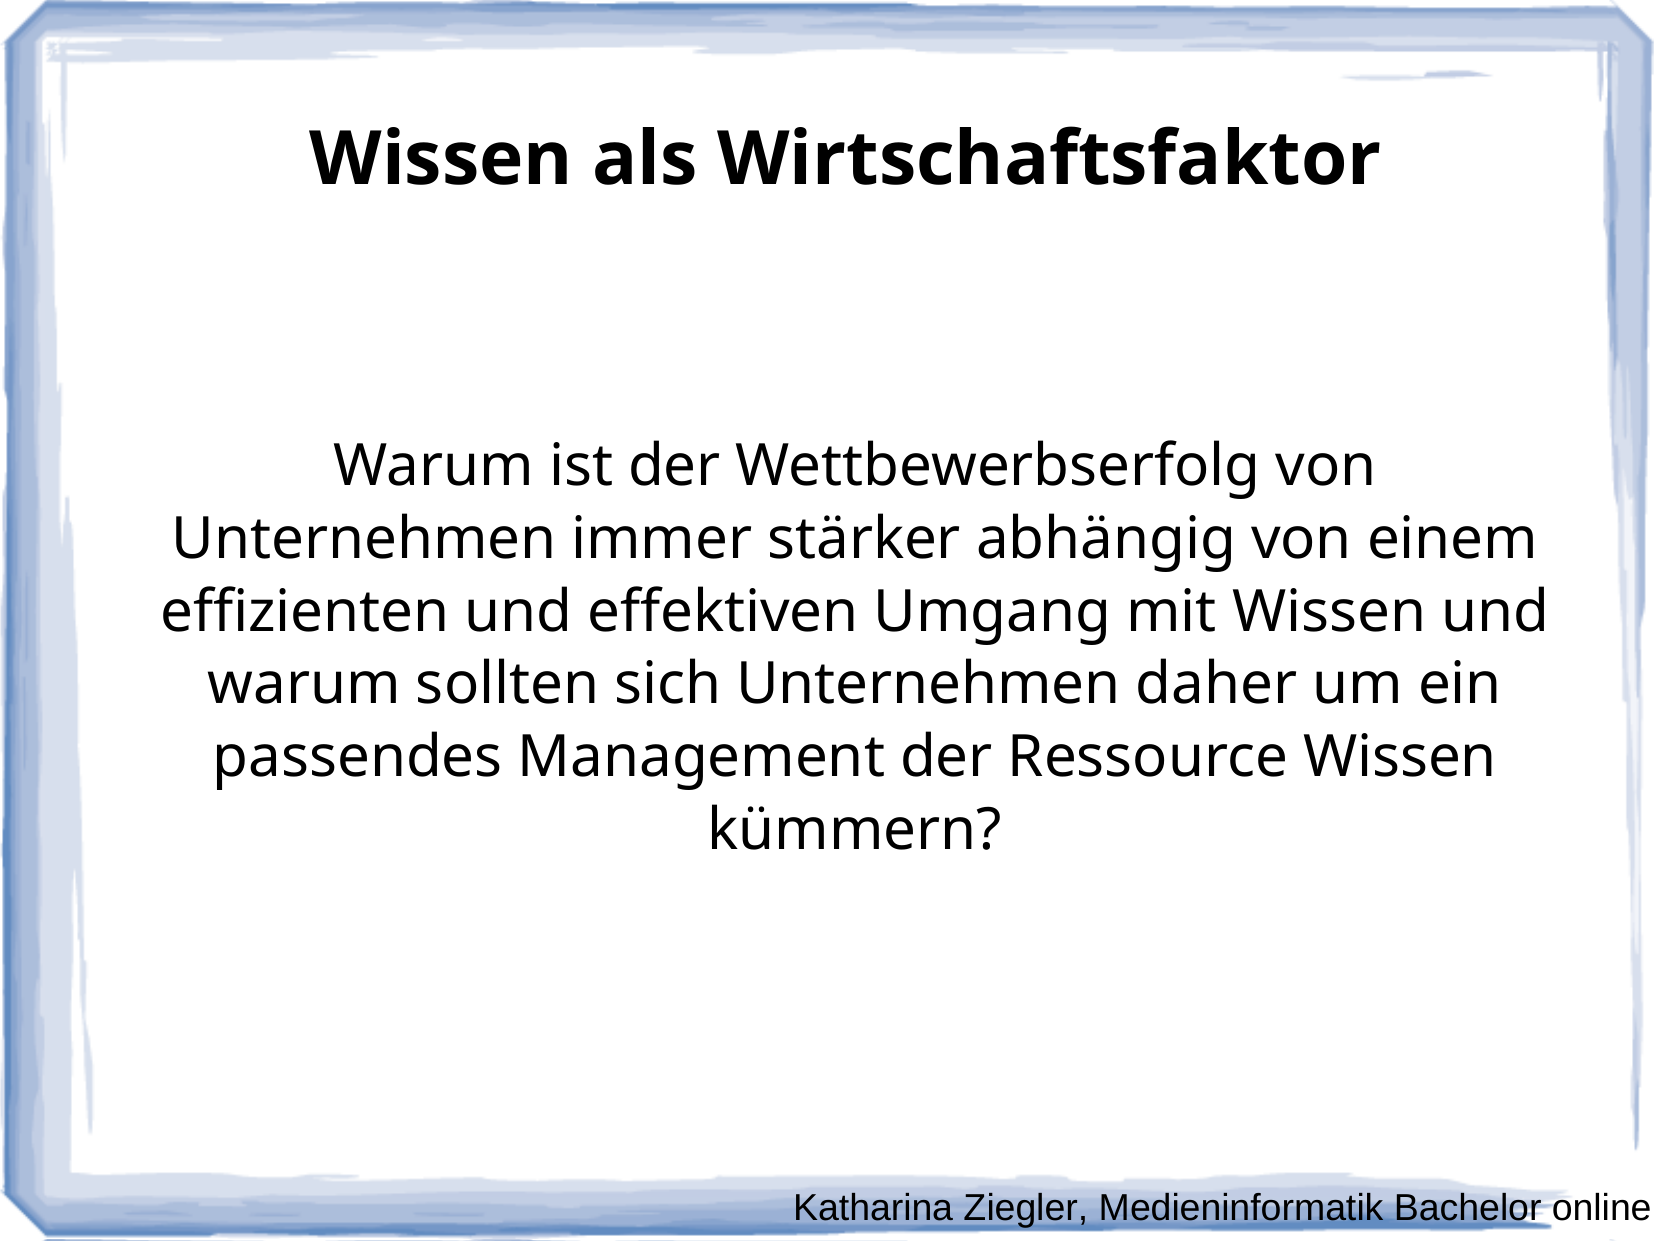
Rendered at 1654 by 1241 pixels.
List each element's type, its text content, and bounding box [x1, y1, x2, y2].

text_box Katharina Ziegler, Medieninformatik Bachelor online [749, 1176, 1654, 1241]
picture [0, 0, 1654, 1241]
list Warum ist der Wettbewerbserfolg von Unternehmen immer stärker abhängig von einem effizienten und effektiven Umgang mit Wissen und warum sollten sich Unternehmen daher um ein passendes Management der Ressource Wissen kümmern? [118, 324, 1571, 1004]
title Wissen als Wirtschaftsfaktor [82, 49, 1571, 257]
